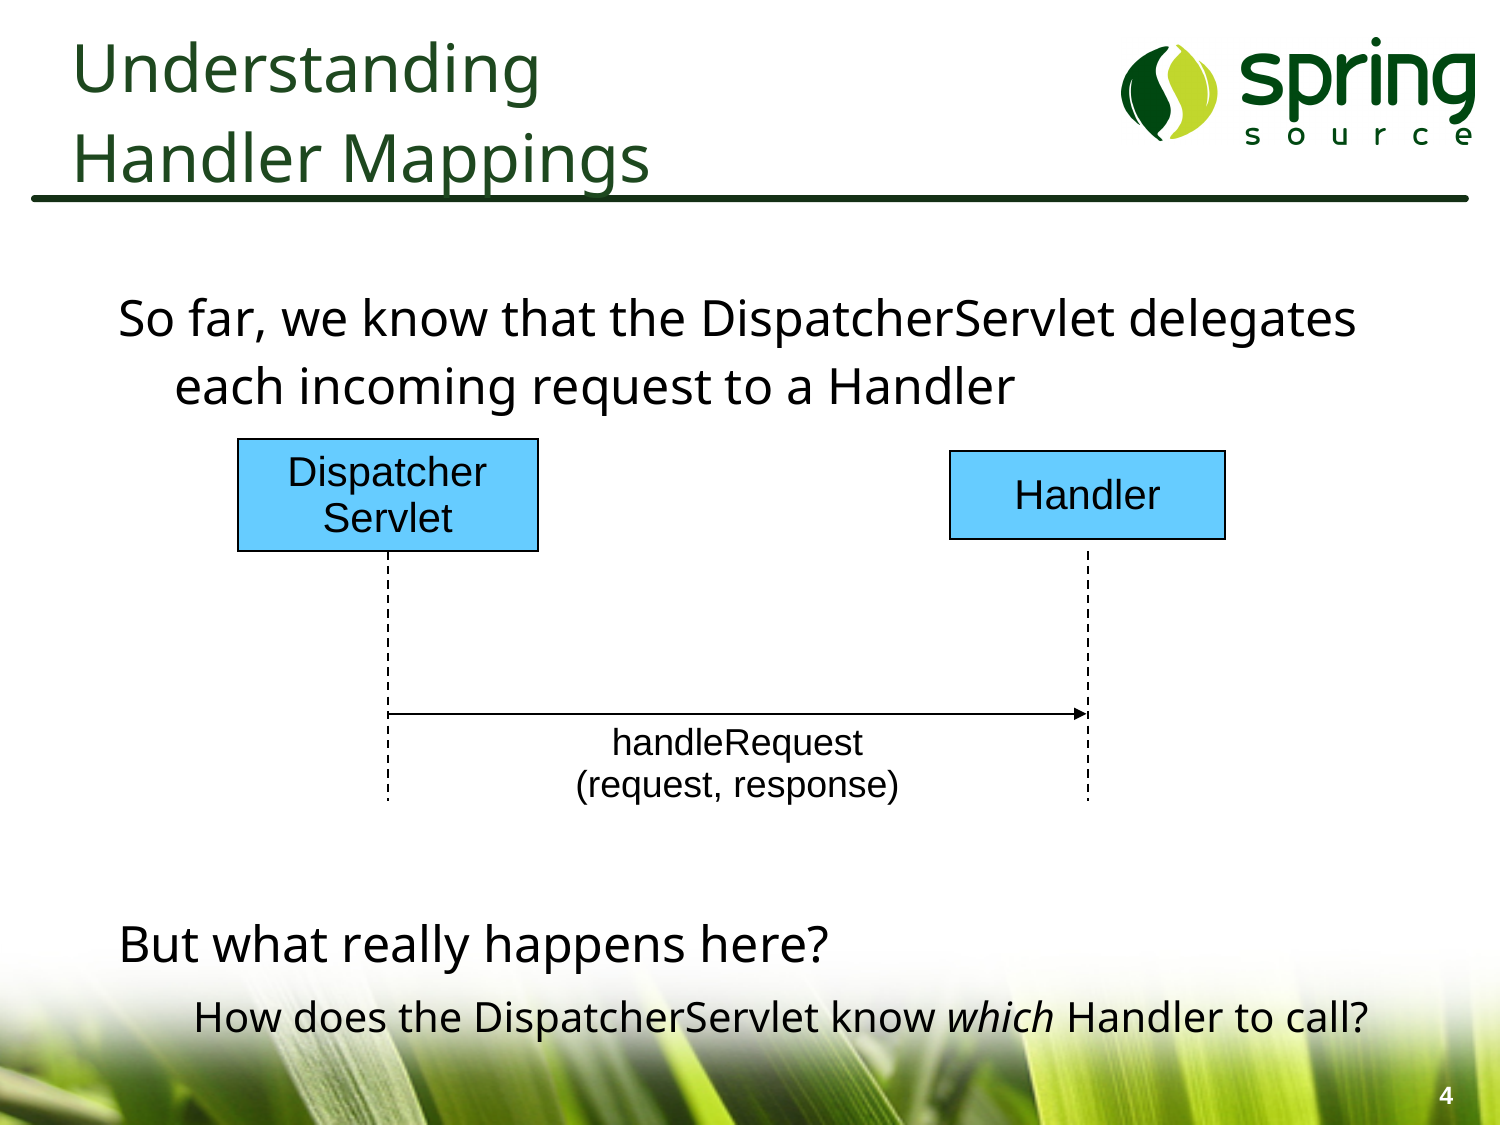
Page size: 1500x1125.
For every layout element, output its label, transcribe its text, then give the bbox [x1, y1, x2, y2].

picture [755, 1017, 762, 1029]
picture [324, 1017, 337, 1029]
picture [883, 1017, 896, 1029]
picture [965, 1017, 970, 1027]
picture [255, 1017, 261, 1027]
title Understanding Handler Mappings [56, 13, 1089, 191]
picture [270, 1017, 275, 1027]
picture [924, 1017, 929, 1027]
text_box handleRequest (request, response) [362, 713, 1113, 814]
list So far, we know that the DispatcherServlet delegates each incoming request to a Handler But what really happens here? How does the DispatcherServlet know which Handler to call? [103, 275, 1394, 1017]
picture [566, 1021, 576, 1029]
picture [1121, 37, 1475, 145]
picture [952, 1017, 957, 1028]
picture [481, 1017, 497, 1029]
picture [1103, 1021, 1113, 1029]
picture [298, 1017, 310, 1029]
text_box Handler [950, 451, 1226, 539]
picture [909, 1017, 915, 1027]
picture [0, 944, 1500, 1125]
picture [1255, 1017, 1268, 1029]
picture [1152, 1017, 1164, 1029]
picture [230, 1017, 243, 1029]
text_box Dispatcher Servlet [237, 438, 538, 552]
picture [541, 1017, 554, 1029]
picture [1311, 1021, 1321, 1029]
